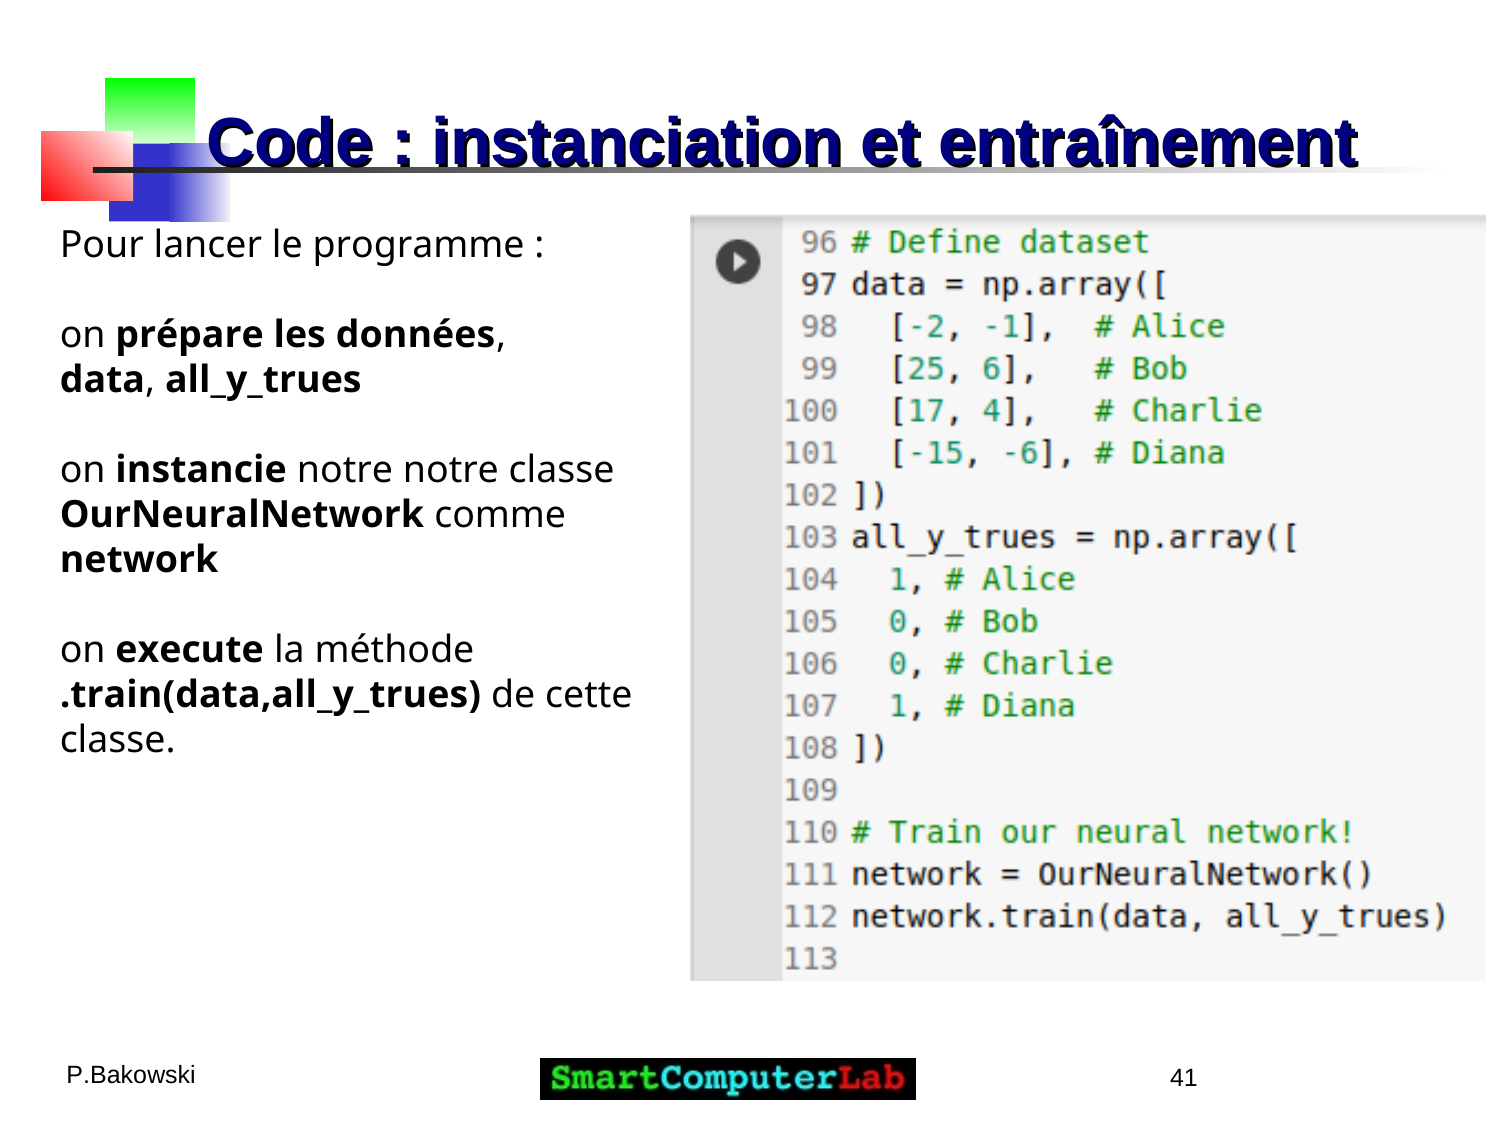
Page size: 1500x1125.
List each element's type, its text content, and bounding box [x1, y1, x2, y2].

picture [690, 209, 1486, 981]
picture [540, 1058, 916, 1100]
title Code : instanciation et entraînement [191, 30, 1456, 186]
text_box Pour lancer le programme : on prépare les données, data, all_y_trues on instancie notre notre classe OurNeuralNetwork comme network on execute la méthode .train(data,all_y_trues) de cette classe. [45, 212, 690, 723]
